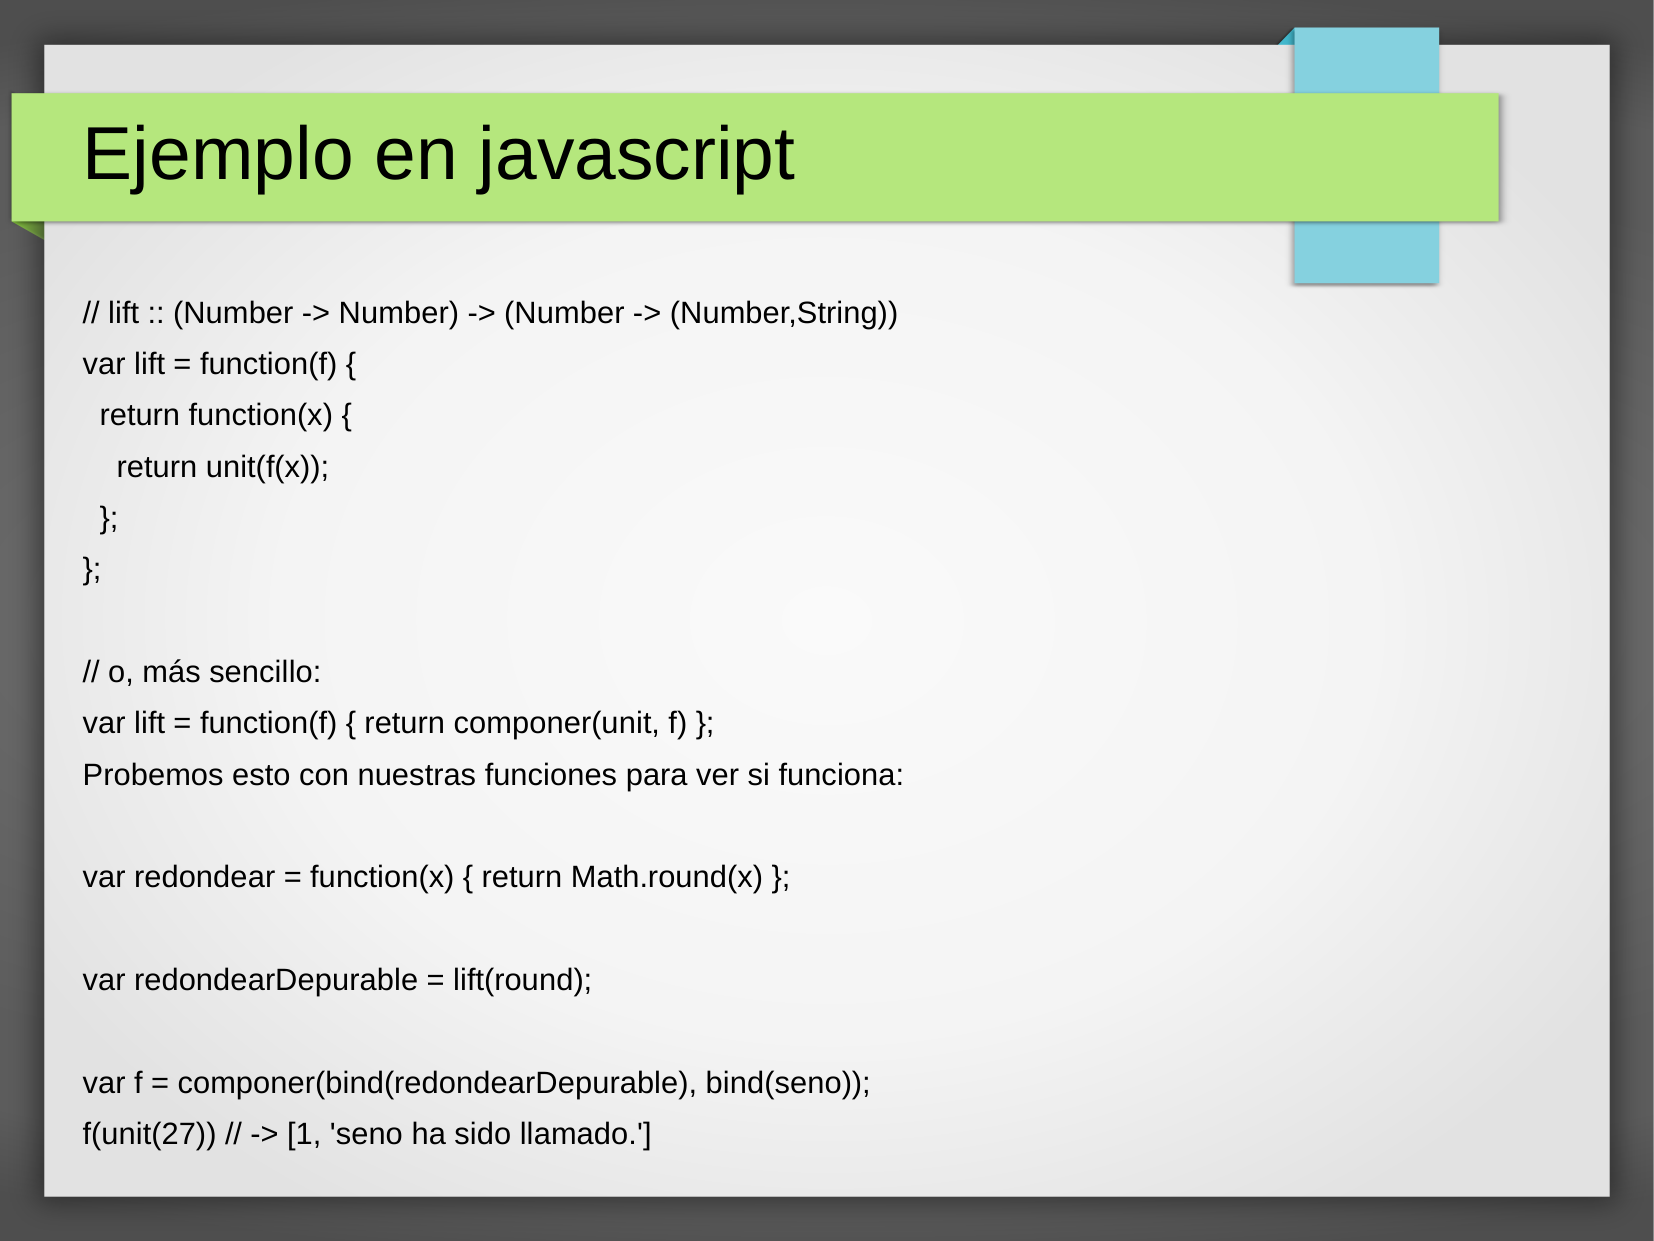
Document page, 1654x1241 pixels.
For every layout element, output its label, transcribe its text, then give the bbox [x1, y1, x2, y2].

title Ejemplo en javascript [82, 94, 1264, 213]
picture [0, 0, 1654, 1241]
list // lift :: (Number -> Number) -> (Number -> (Number,String)) var lift = function(f) { return function(x) { return unit(f(x)); }; }; // o, más sencillo: var lift = function(f) { return componer(unit, f) }; Probemos esto con nuestras funciones para ver si funciona: var redondear = function(x) { return Math.round(x) }; var redondearDepurable = lift(round); var f = componer(bind(redondearDepurable), bind(seno)); f(unit(27)) // -> [1, 'seno ha sido llamado.'] [82, 295, 1571, 1158]
